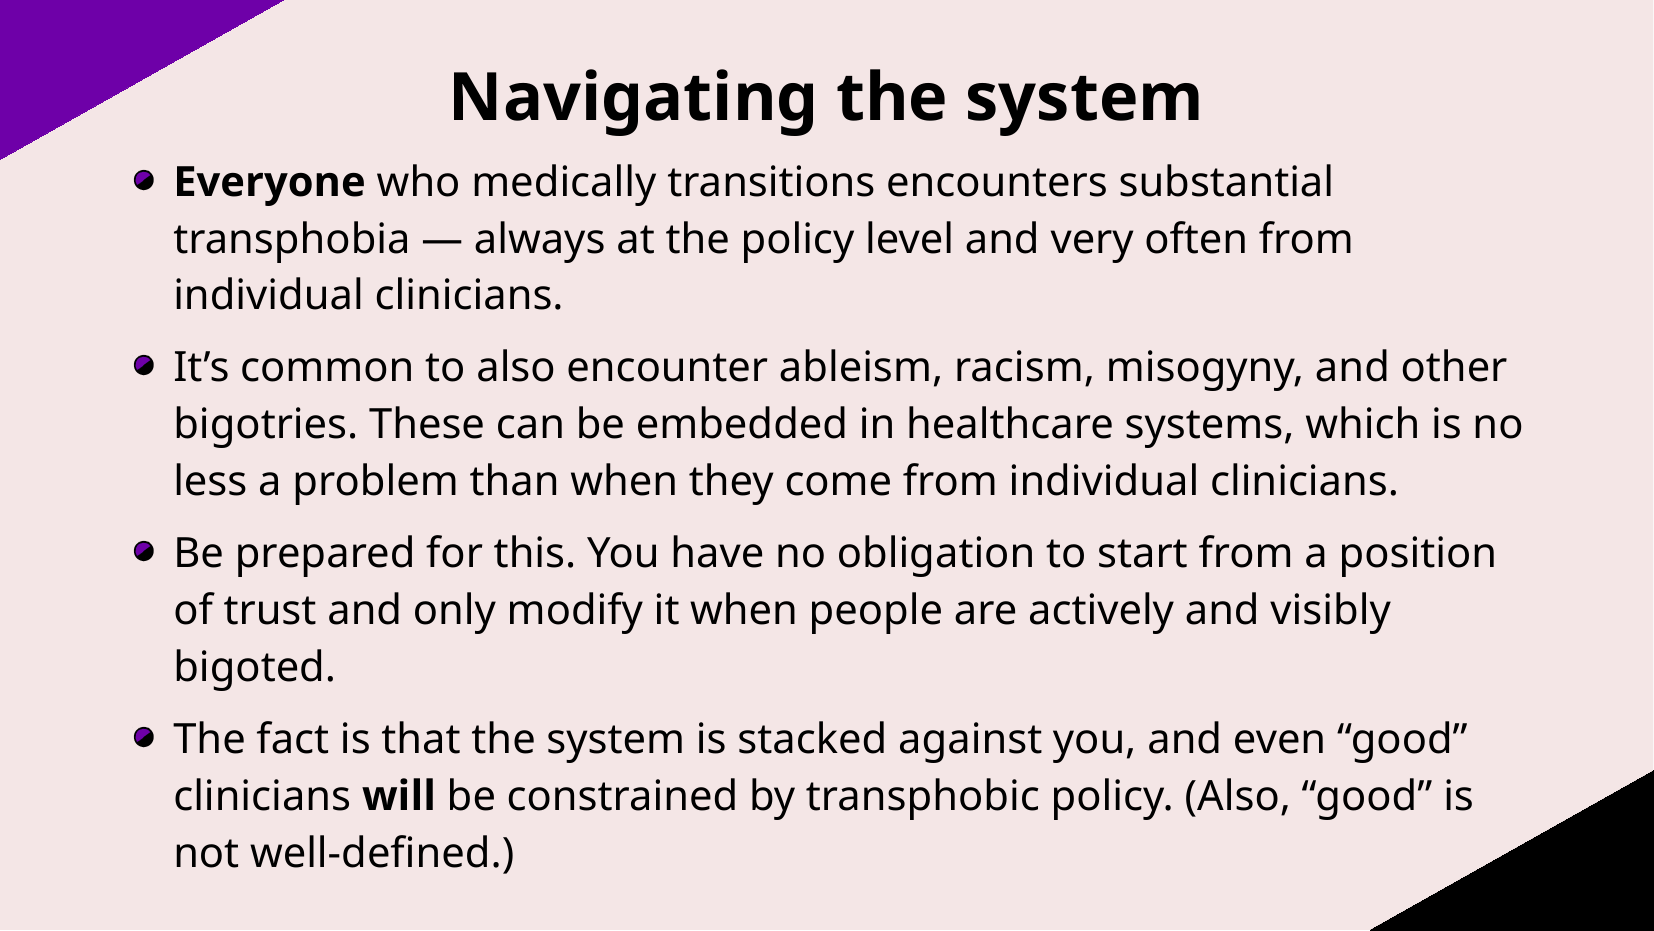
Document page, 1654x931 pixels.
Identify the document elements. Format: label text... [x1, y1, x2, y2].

text_box [1370, 770, 1654, 931]
title Navigating the system [82, 35, 1571, 154]
subtitle Everyone who medically transitions encounters substantial transphobia — always at the policy level and very often from individual clinicians. It’s common to also encounter ableism, racism, misogyny, and other bigotries. These can be embedded in healthcare systems, which is no less a problem than when they come from individual clinicians. Be prepared for this. You have no obligation to start from a position of trust and only modify it when people are actively and visibly bigoted. The fact is that the system is stacked against you, and even “good” clinicians will be constrained by transphobic policy. (Also, “good” is not well-defined.) [132, 141, 1526, 890]
text_box [0, 0, 284, 160]
